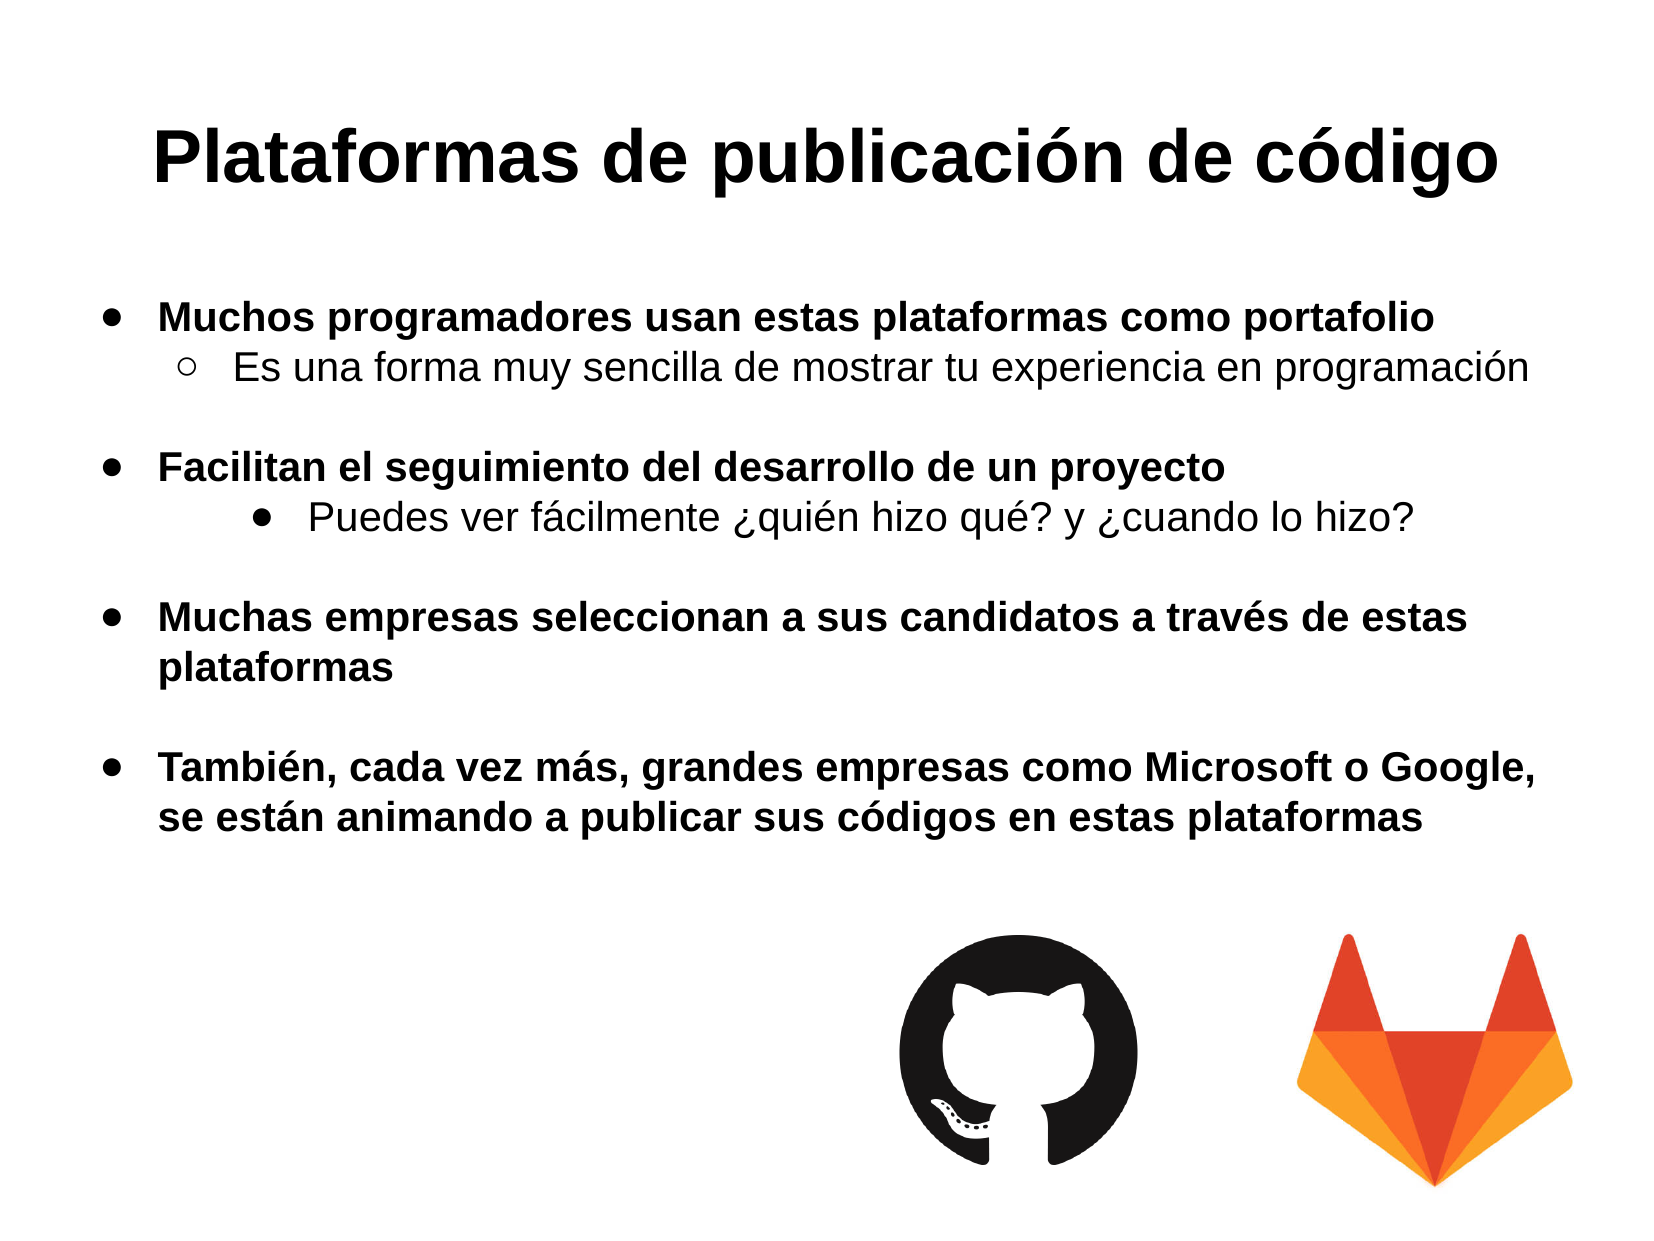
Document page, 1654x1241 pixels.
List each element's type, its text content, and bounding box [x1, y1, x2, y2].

picture [860, 892, 1177, 1209]
text_box Muchos programadores usan estas plataformas como portafolio Es una forma muy sencilla de mostrar tu experiencia en programación Facilitan el seguimiento del desarrollo de un proyecto Puedes ver fácilmente ¿quién hizo qué? y ¿cuando lo hizo? Muchas empresas seleccionan a sus candidatos a través de estas plataformas También, cada vez más, grandes empresas como Microsoft o Google, se están animando a publicar sus códigos en estas plataformas [82, 290, 1571, 1139]
picture [1276, 904, 1593, 1209]
text_box Plataformas de publicación de código [82, 49, 1571, 257]
